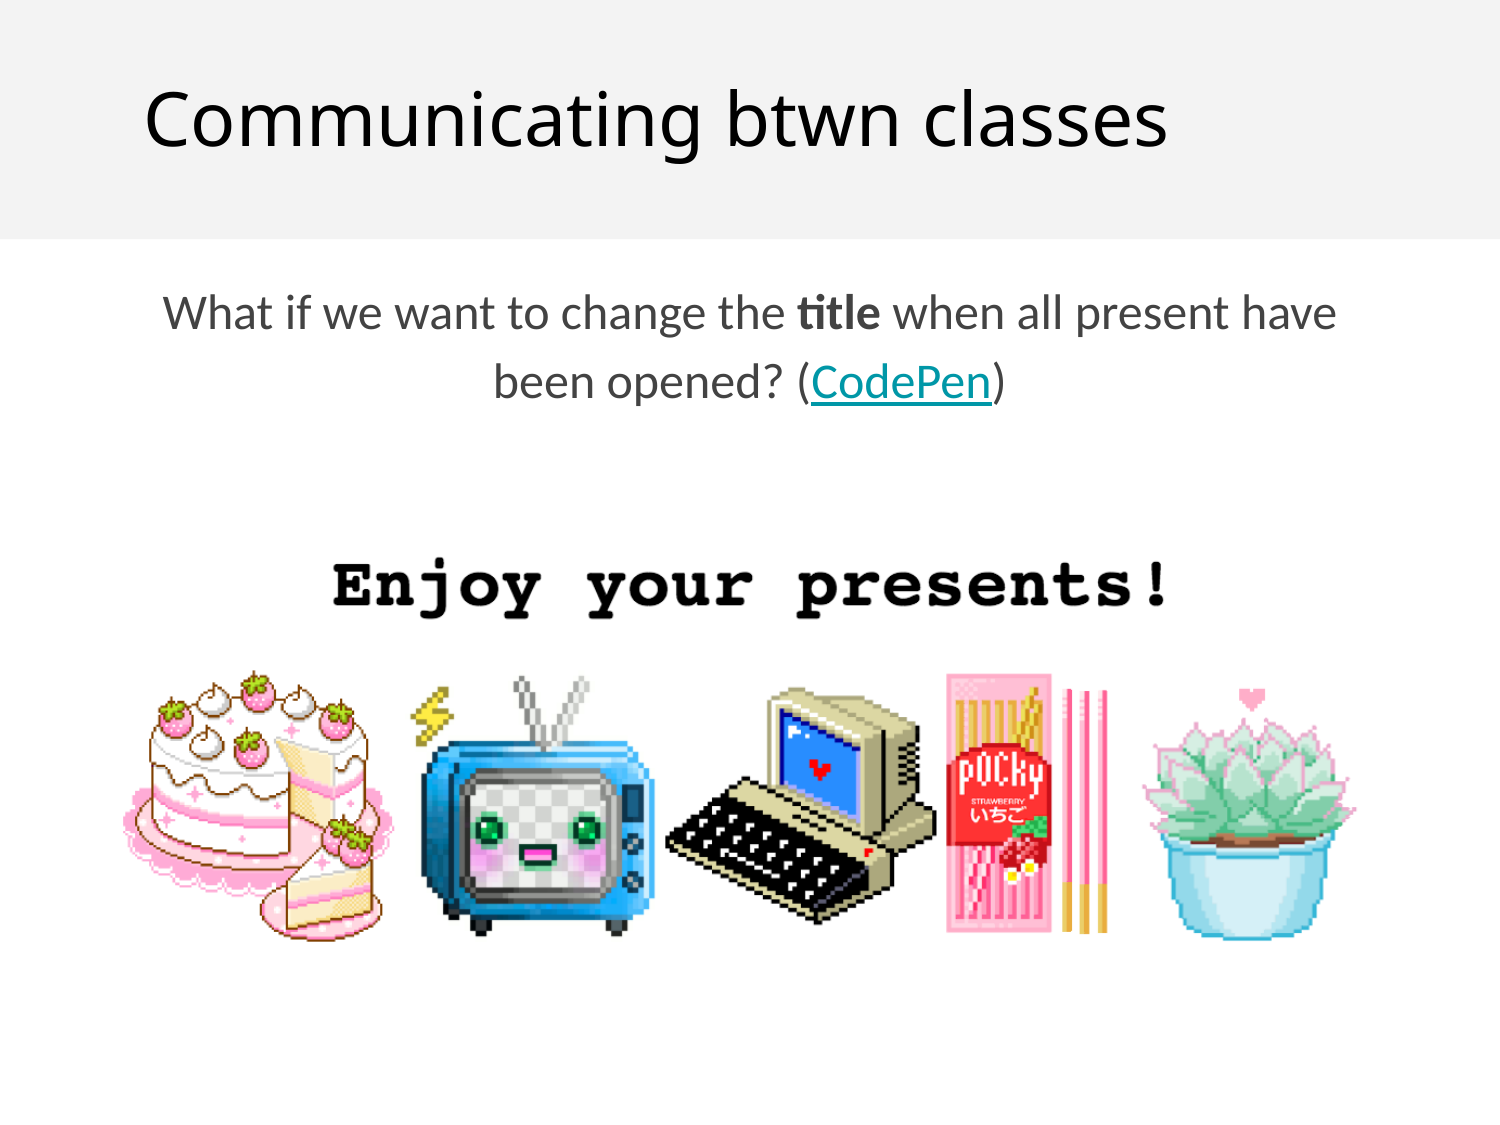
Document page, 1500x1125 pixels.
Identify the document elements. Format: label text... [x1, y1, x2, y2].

picture [108, 512, 1392, 996]
list What if we want to change the title when all present have been opened? (CodePen) [128, 255, 1372, 512]
title Communicating btwn classes [128, 56, 1372, 183]
